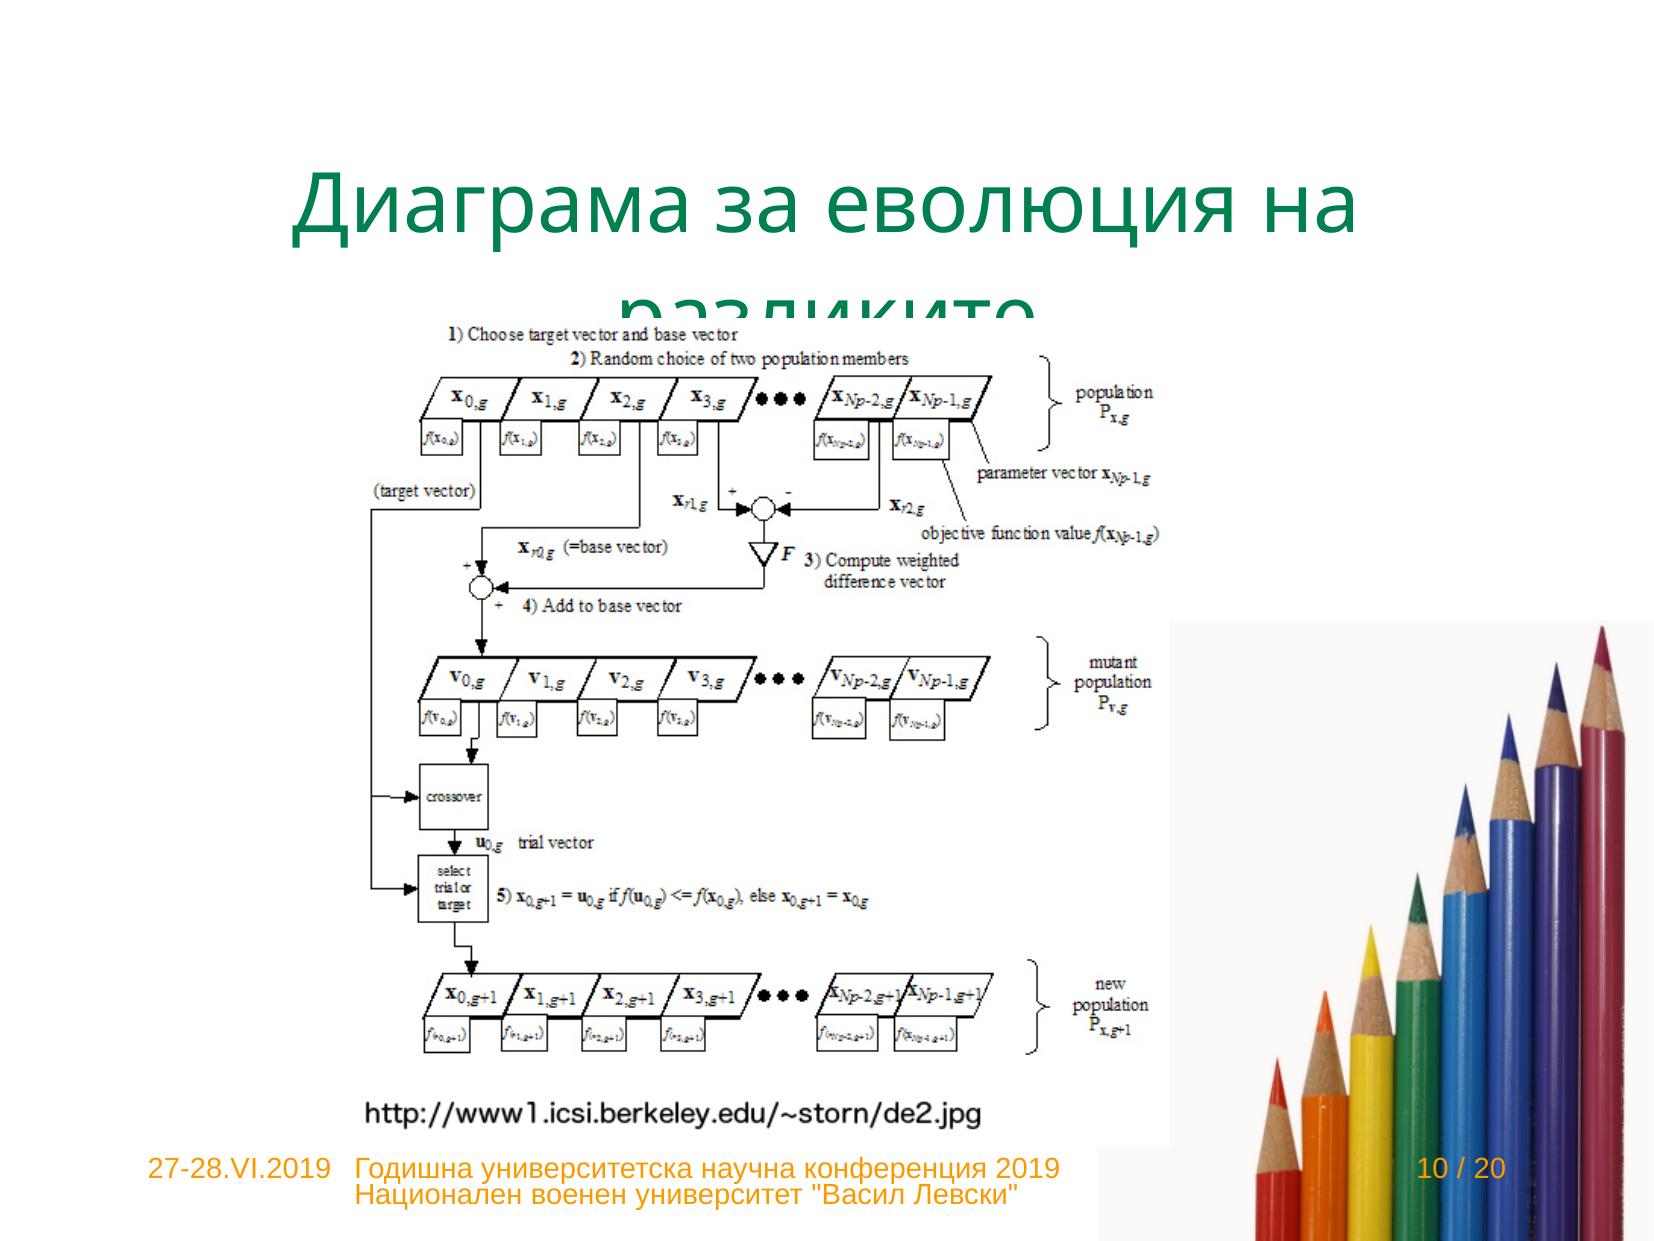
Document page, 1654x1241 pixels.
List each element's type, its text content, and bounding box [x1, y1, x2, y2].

picture [0, 0, 1654, 1241]
title Диаграма за еволюция на разликите [147, 153, 1506, 361]
